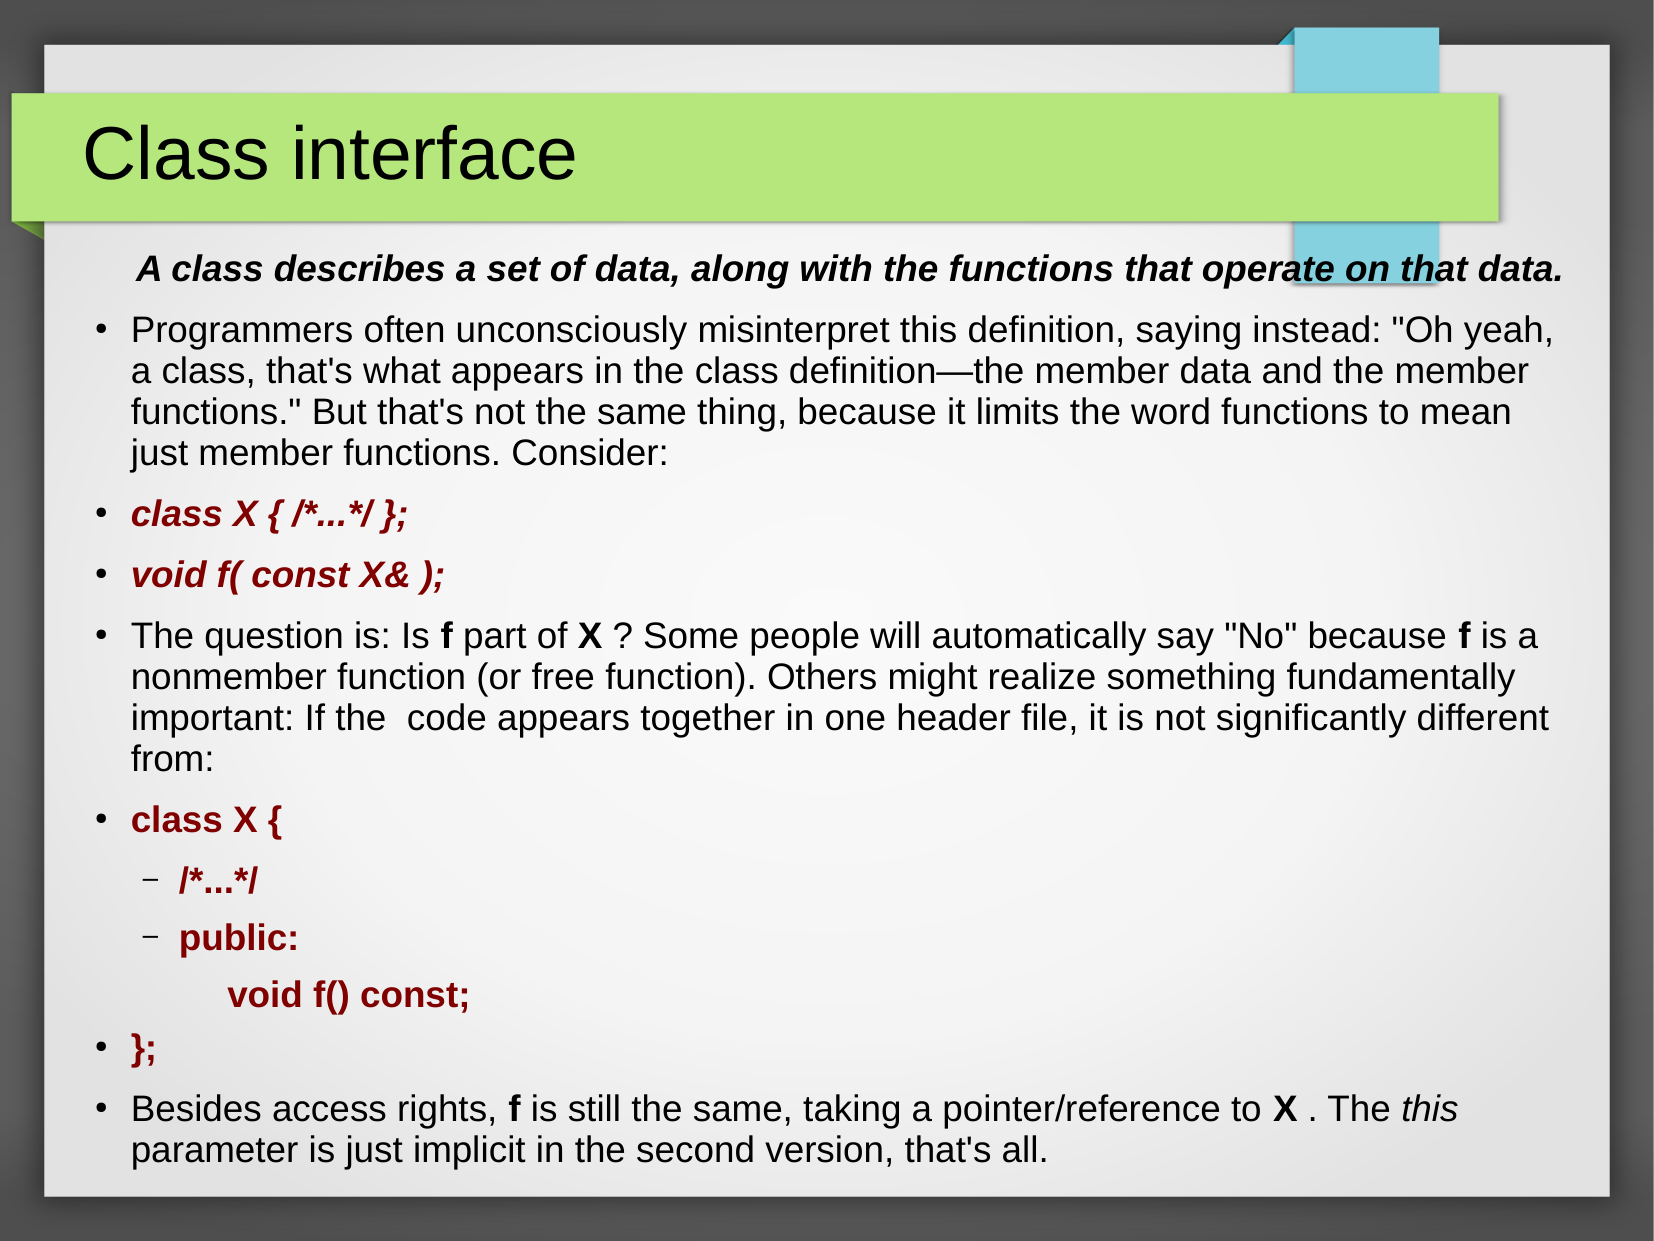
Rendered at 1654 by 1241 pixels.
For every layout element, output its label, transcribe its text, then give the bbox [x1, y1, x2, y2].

picture [0, 0, 1654, 1241]
list A class describes a set of data, along with the functions that operate on that data. Programmers often unconsciously misinterpret this definition, saying instead: "Oh yeah, a class, that's what appears in the class definition—the member data and the member functions." But that's not the same thing, because it limits the word functions to mean just member functions. Consider: class X { /*...*/ }; void f( const X& ); The question is: Is f part of X ? Some people will automatically say "No" because f is a nonmember function (or free function). Others might realize something fundamentally important: If the code appears together in one header file, it is not significantly different from: class X { /*...*/ public: void f() const; }; Besides access rights, f is still the same, taking a pointer/reference to X . The this parameter is just implicit in the second version, that's all. [82, 248, 1571, 1229]
title Class interface [82, 94, 1264, 213]
